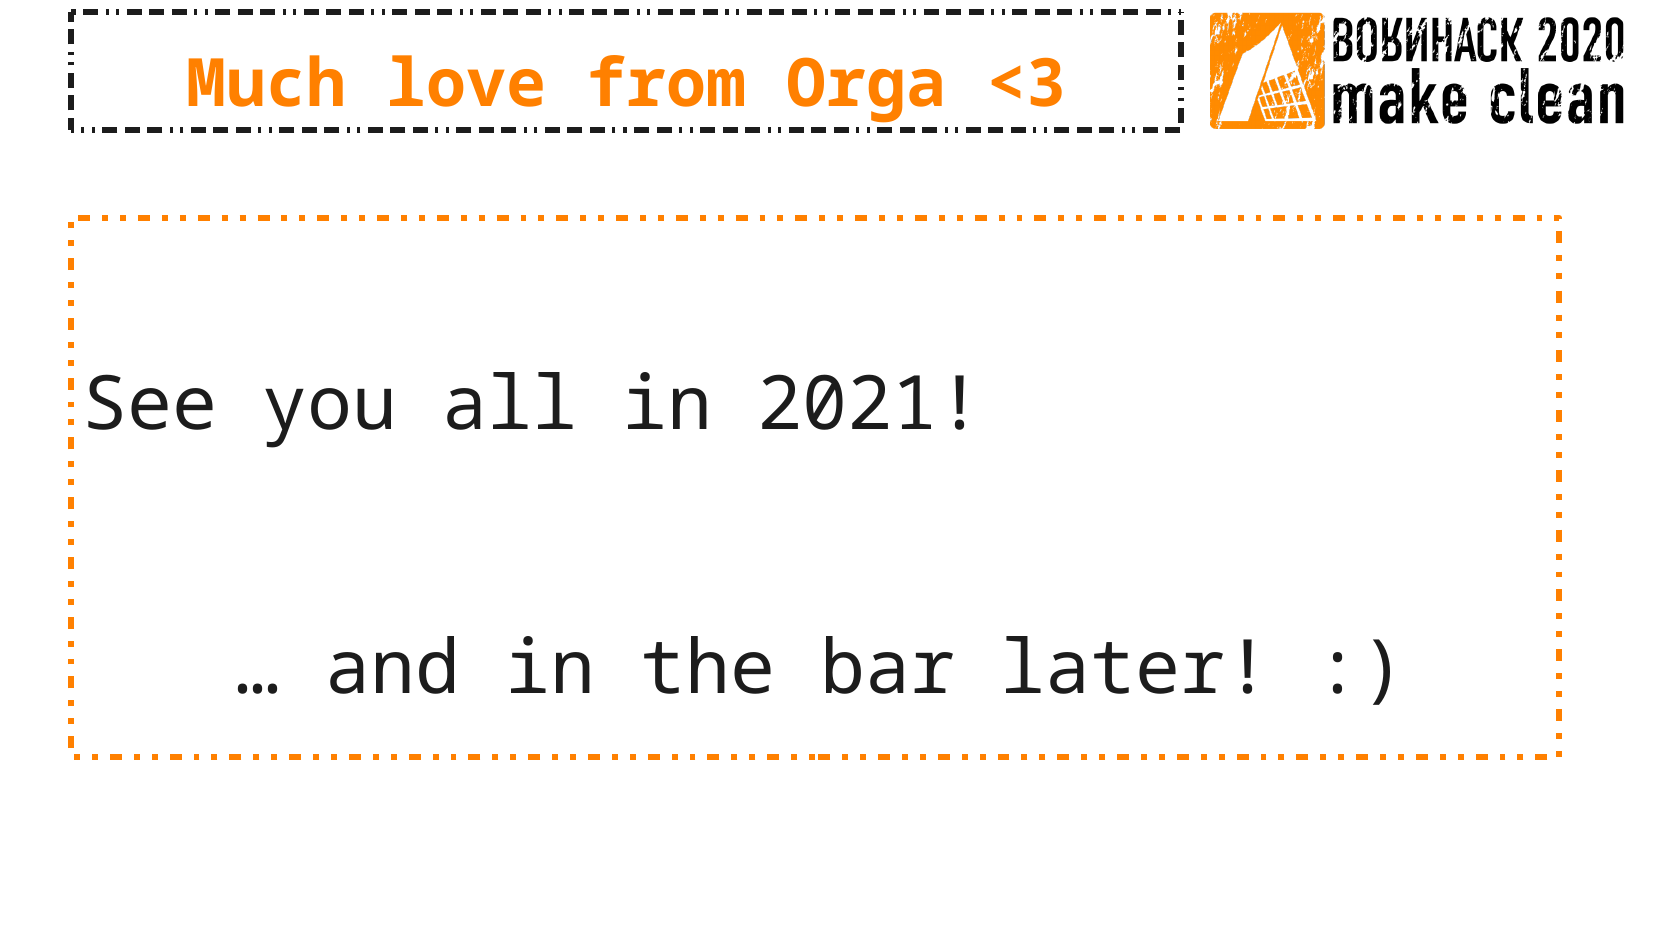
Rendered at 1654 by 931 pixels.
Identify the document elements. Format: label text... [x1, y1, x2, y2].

picture [1210, 11, 1654, 130]
subtitle See you all in 2021! … and in the bar later! :) [70, 217, 1560, 758]
title Much love from Orga <3 [70, 11, 1182, 130]
